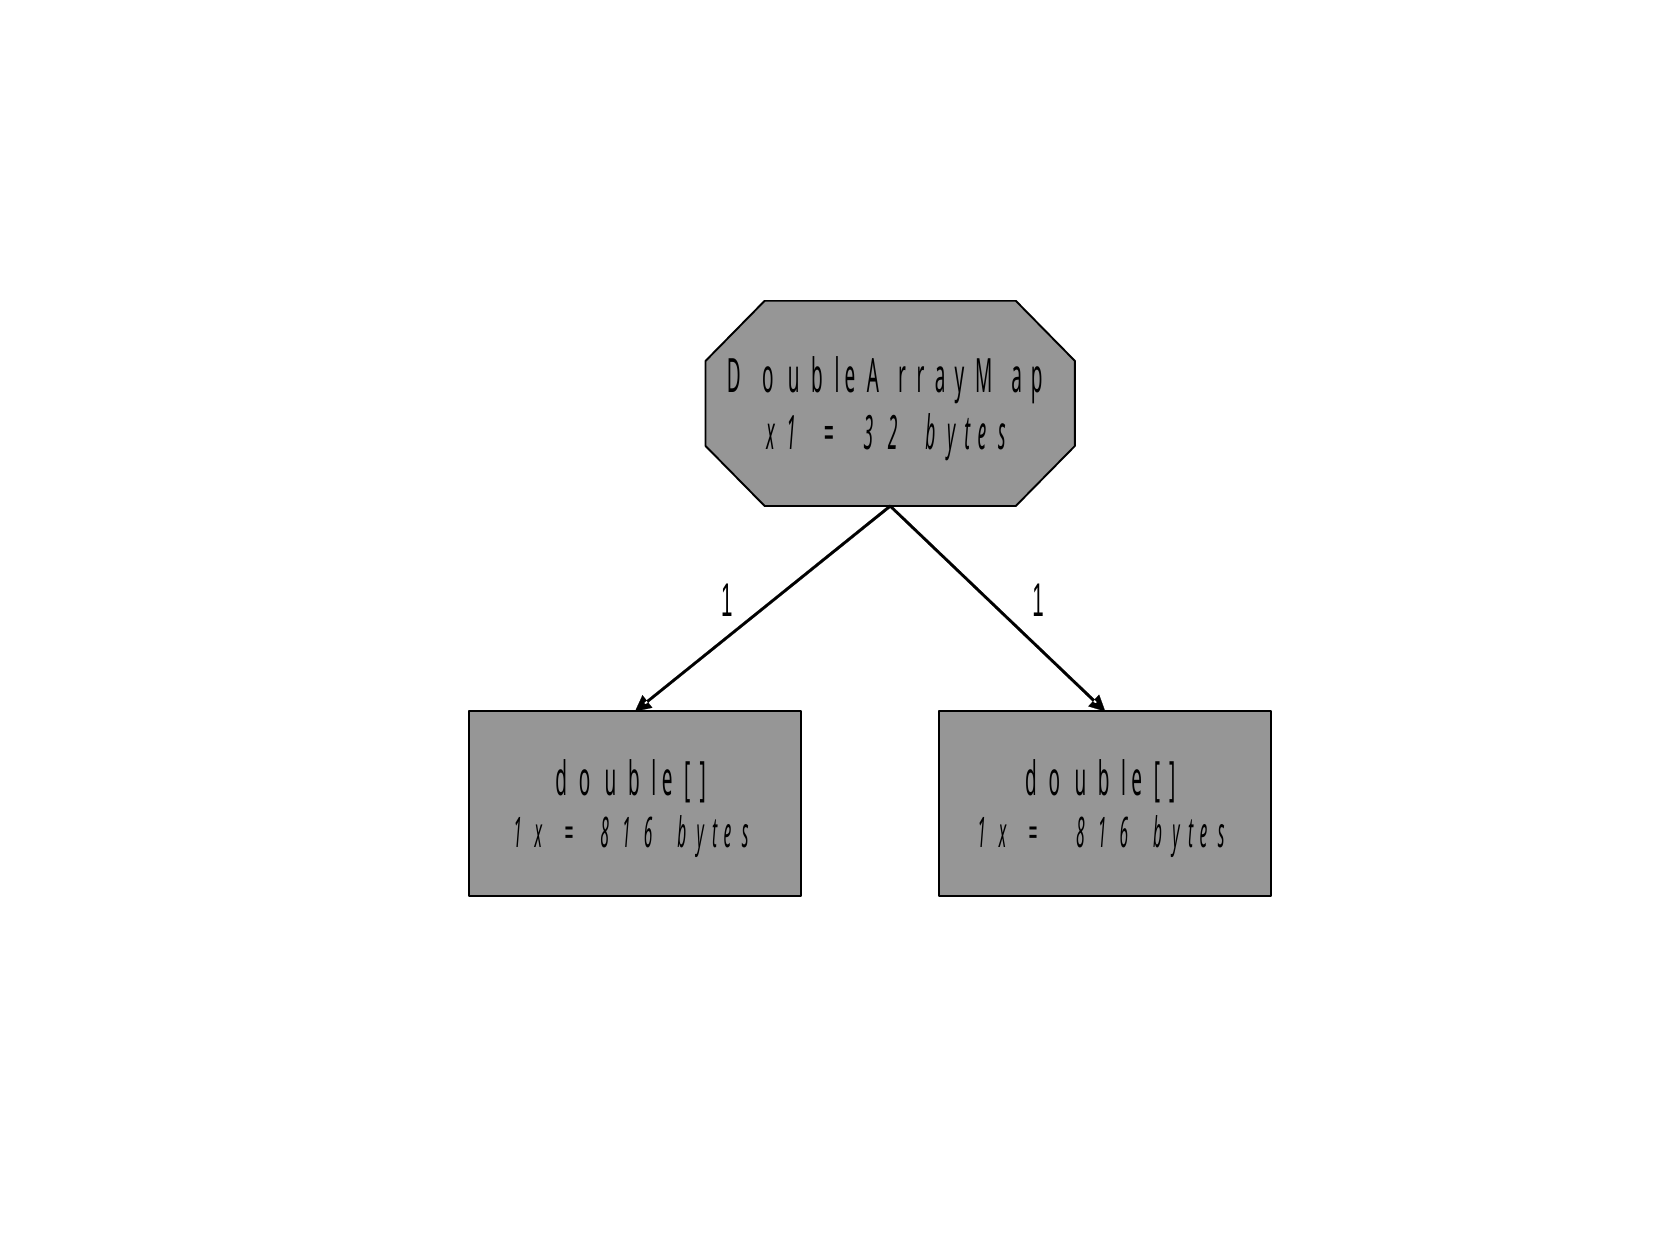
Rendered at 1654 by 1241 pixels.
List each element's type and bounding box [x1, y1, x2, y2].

picture [467, 300, 1276, 901]
